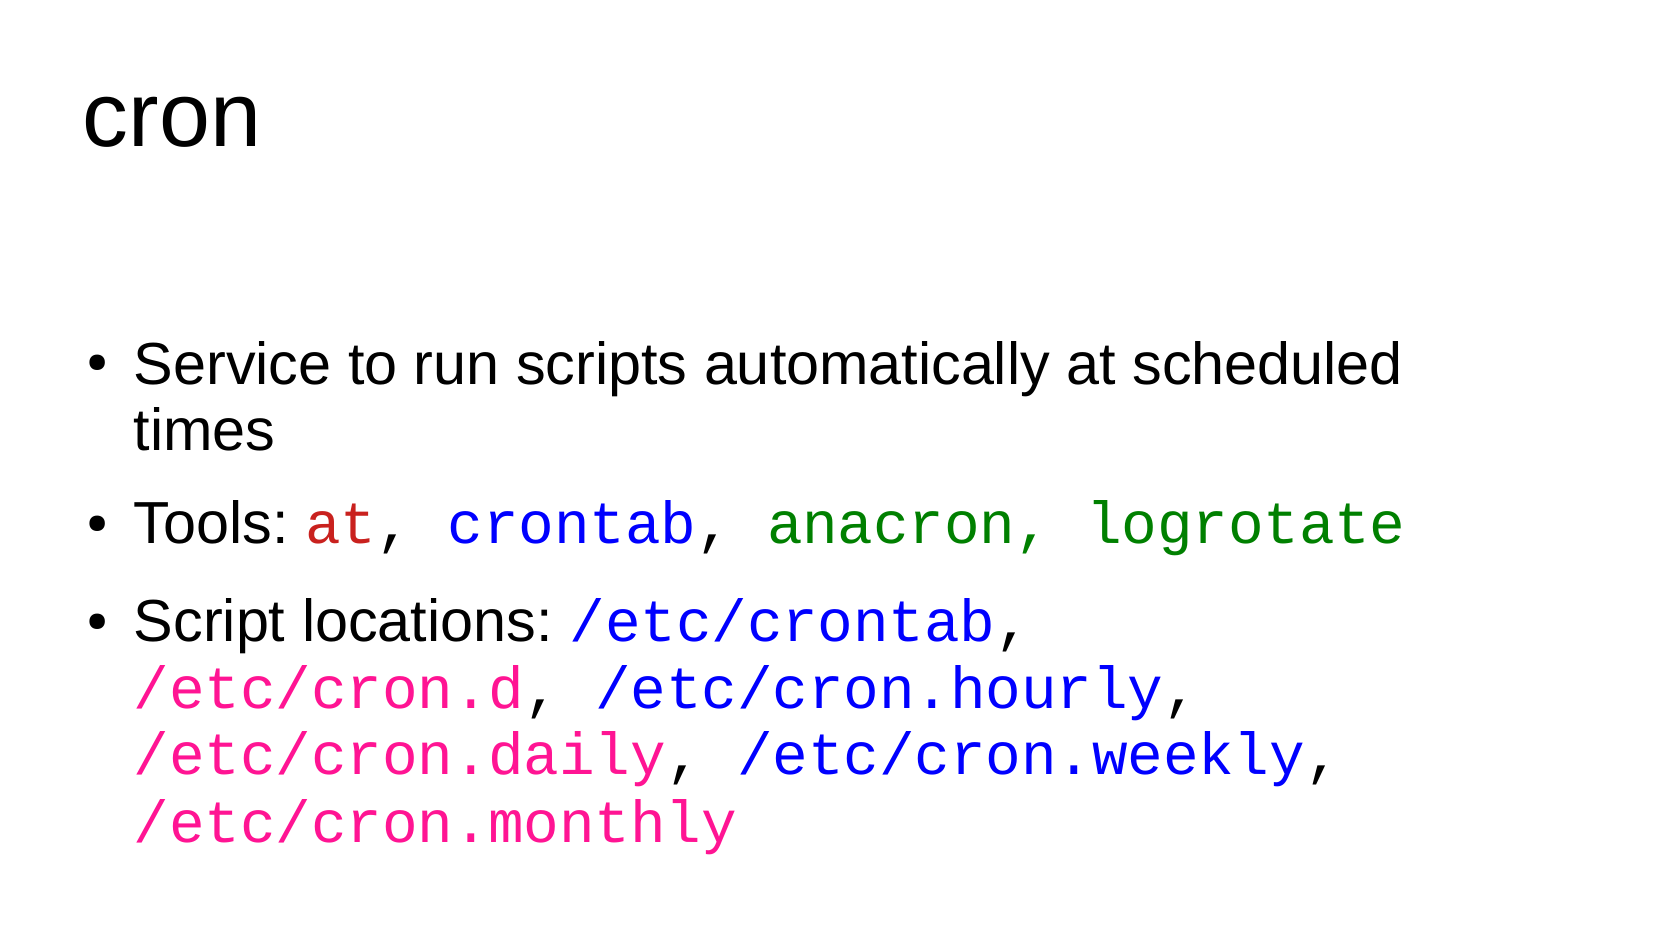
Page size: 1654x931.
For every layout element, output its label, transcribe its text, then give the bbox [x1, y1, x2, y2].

title cron [82, 37, 1571, 193]
list Service to run scripts automatically at scheduled times Tools: at, crontab, anacron, logrotate Script locations: /etc/crontab, /etc/cron.d, /etc/cron.hourly, /etc/cron.daily, /etc/cron.weekly, /etc/cron.monthly [70, 330, 1560, 871]
